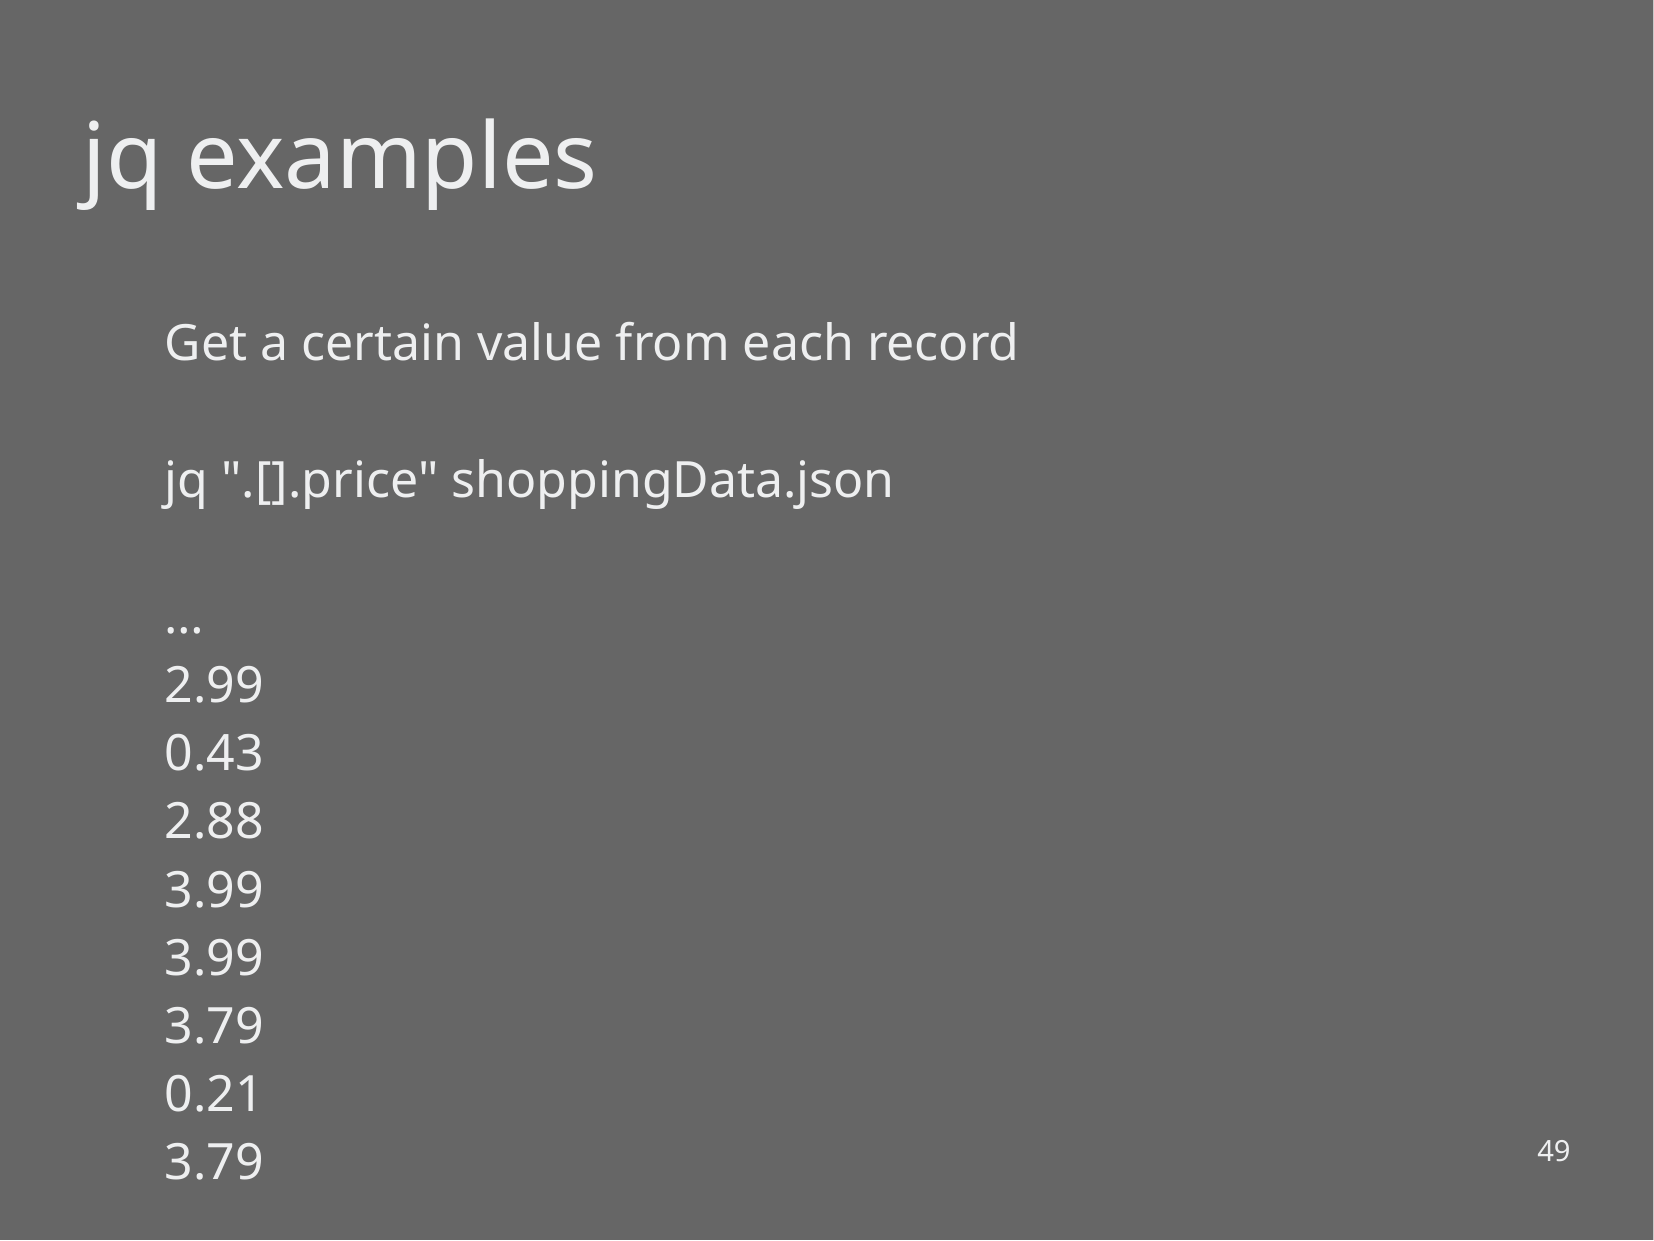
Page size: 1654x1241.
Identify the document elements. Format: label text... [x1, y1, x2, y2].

text_box Get a certain value from each record jq ".[].price" shoppingData.json … 2.99 0.43 2.88 3.99 3.99 3.79 0.21 3.79 ... [150, 300, 1426, 1116]
title jq examples [82, 49, 1571, 257]
